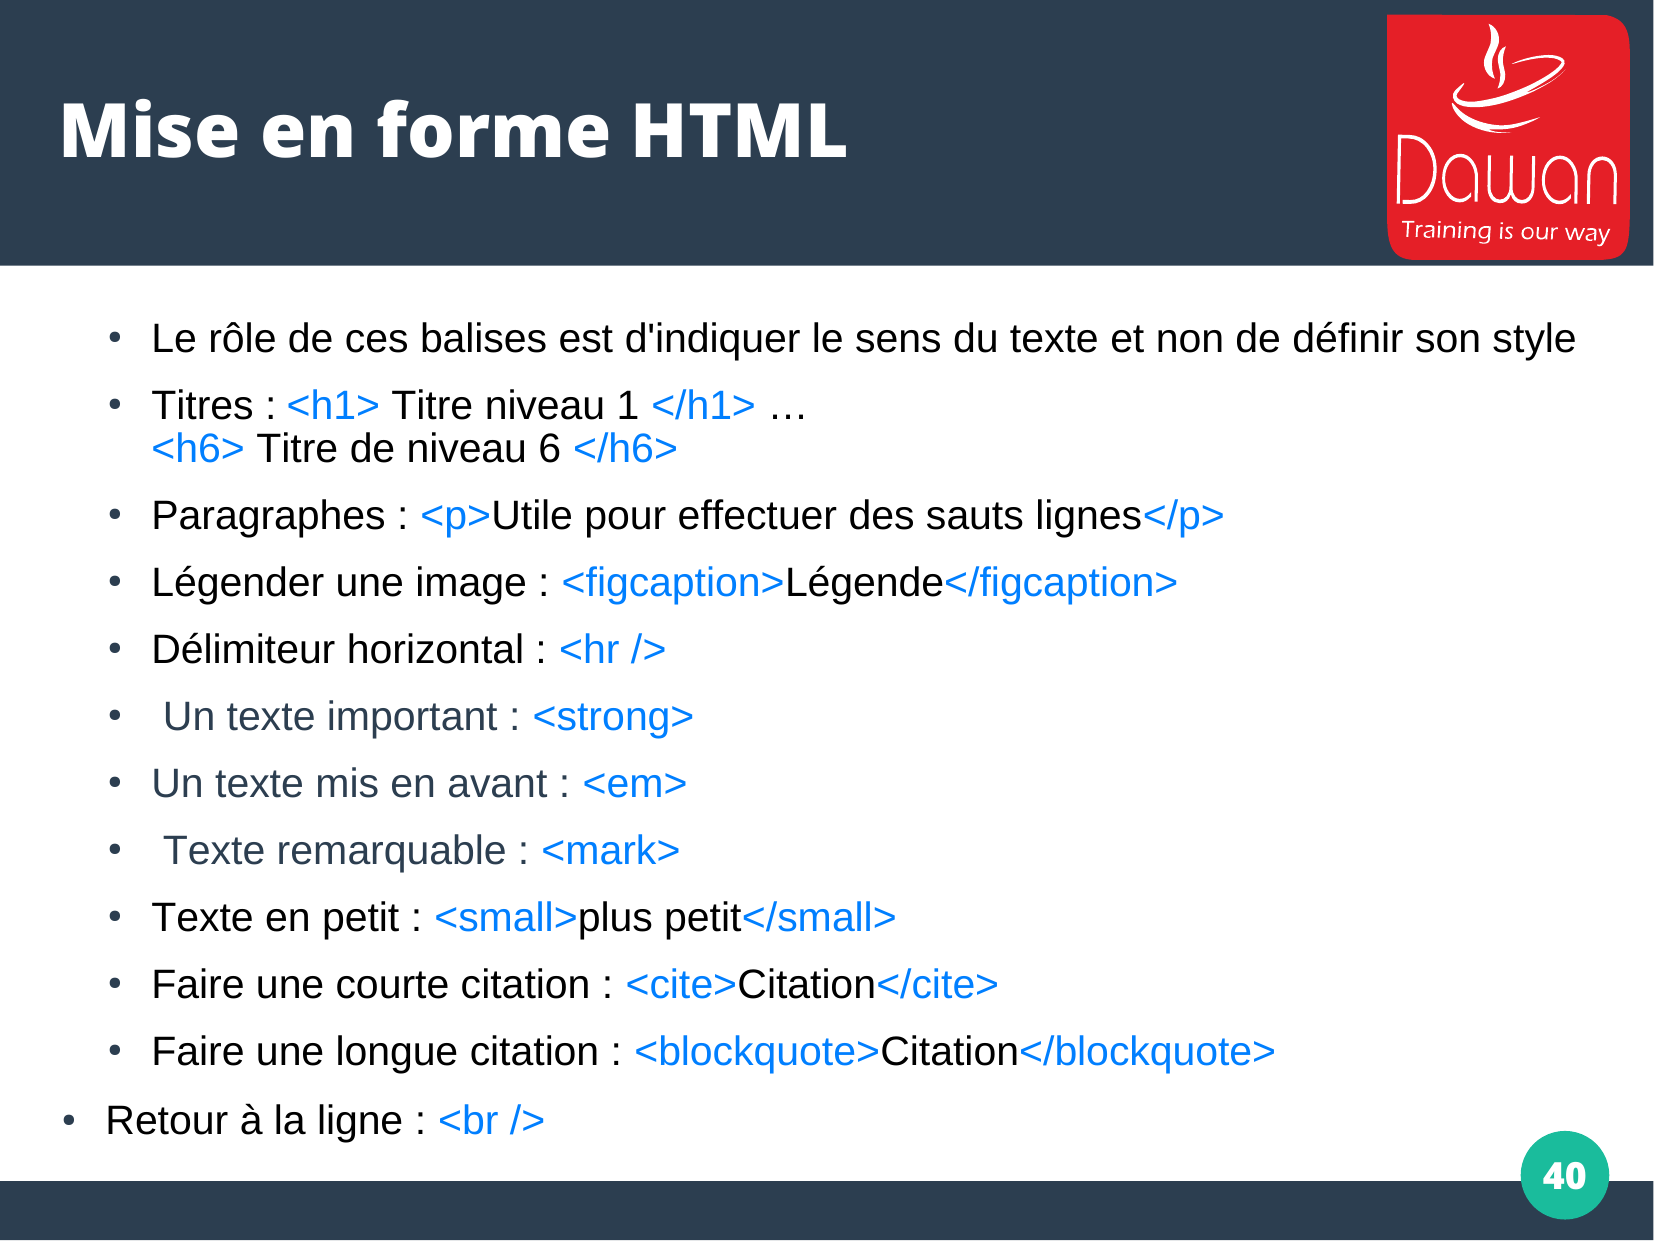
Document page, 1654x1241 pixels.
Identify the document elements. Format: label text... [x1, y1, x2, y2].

picture [1387, 14, 1630, 260]
list Le rôle de ces balises est d'indiquer le sens du texte et non de définir son style Titres : <h1> Titre niveau 1 </h1> … <h6> Titre de niveau 6 </h6> Paragraphes : <p>Utile pour effectuer des sauts lignes</p> Légender une image : <figcaption>Légende</figcaption> Délimiteur horizontal : <hr /> Un texte important : <strong> Un texte mis en avant : <em> Texte remarquable : <mark> Texte en petit : <small>plus petit</small> Faire une courte citation : <cite>Citation</cite> Faire une longue citation : <blockquote>Citation</blockquote> Retour à la ligne : <br /> [47, 318, 1583, 1146]
title Mise en forme HTML [59, 49, 1387, 207]
